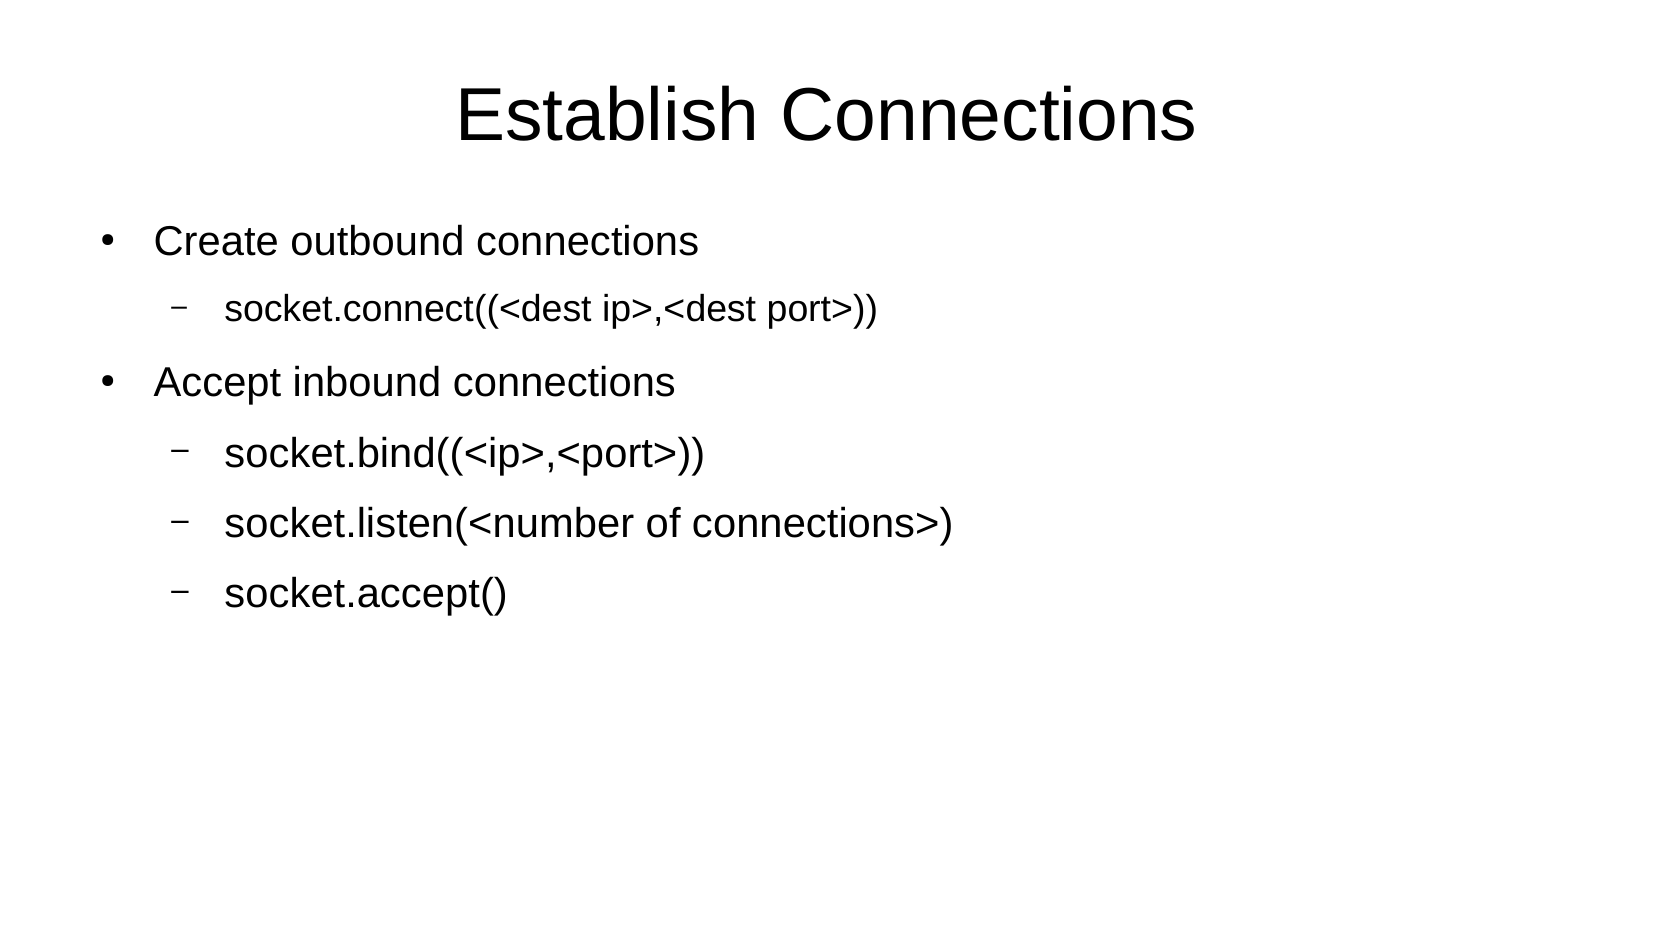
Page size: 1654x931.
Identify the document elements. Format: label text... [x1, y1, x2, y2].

list Create outbound connections socket.connect((<dest ip>,<dest port>)) Accept inbound connections socket.bind((<ip>,<port>)) socket.listen(<number of connections>) socket.accept() [82, 217, 1571, 758]
title Establish Connections [82, 37, 1571, 193]
